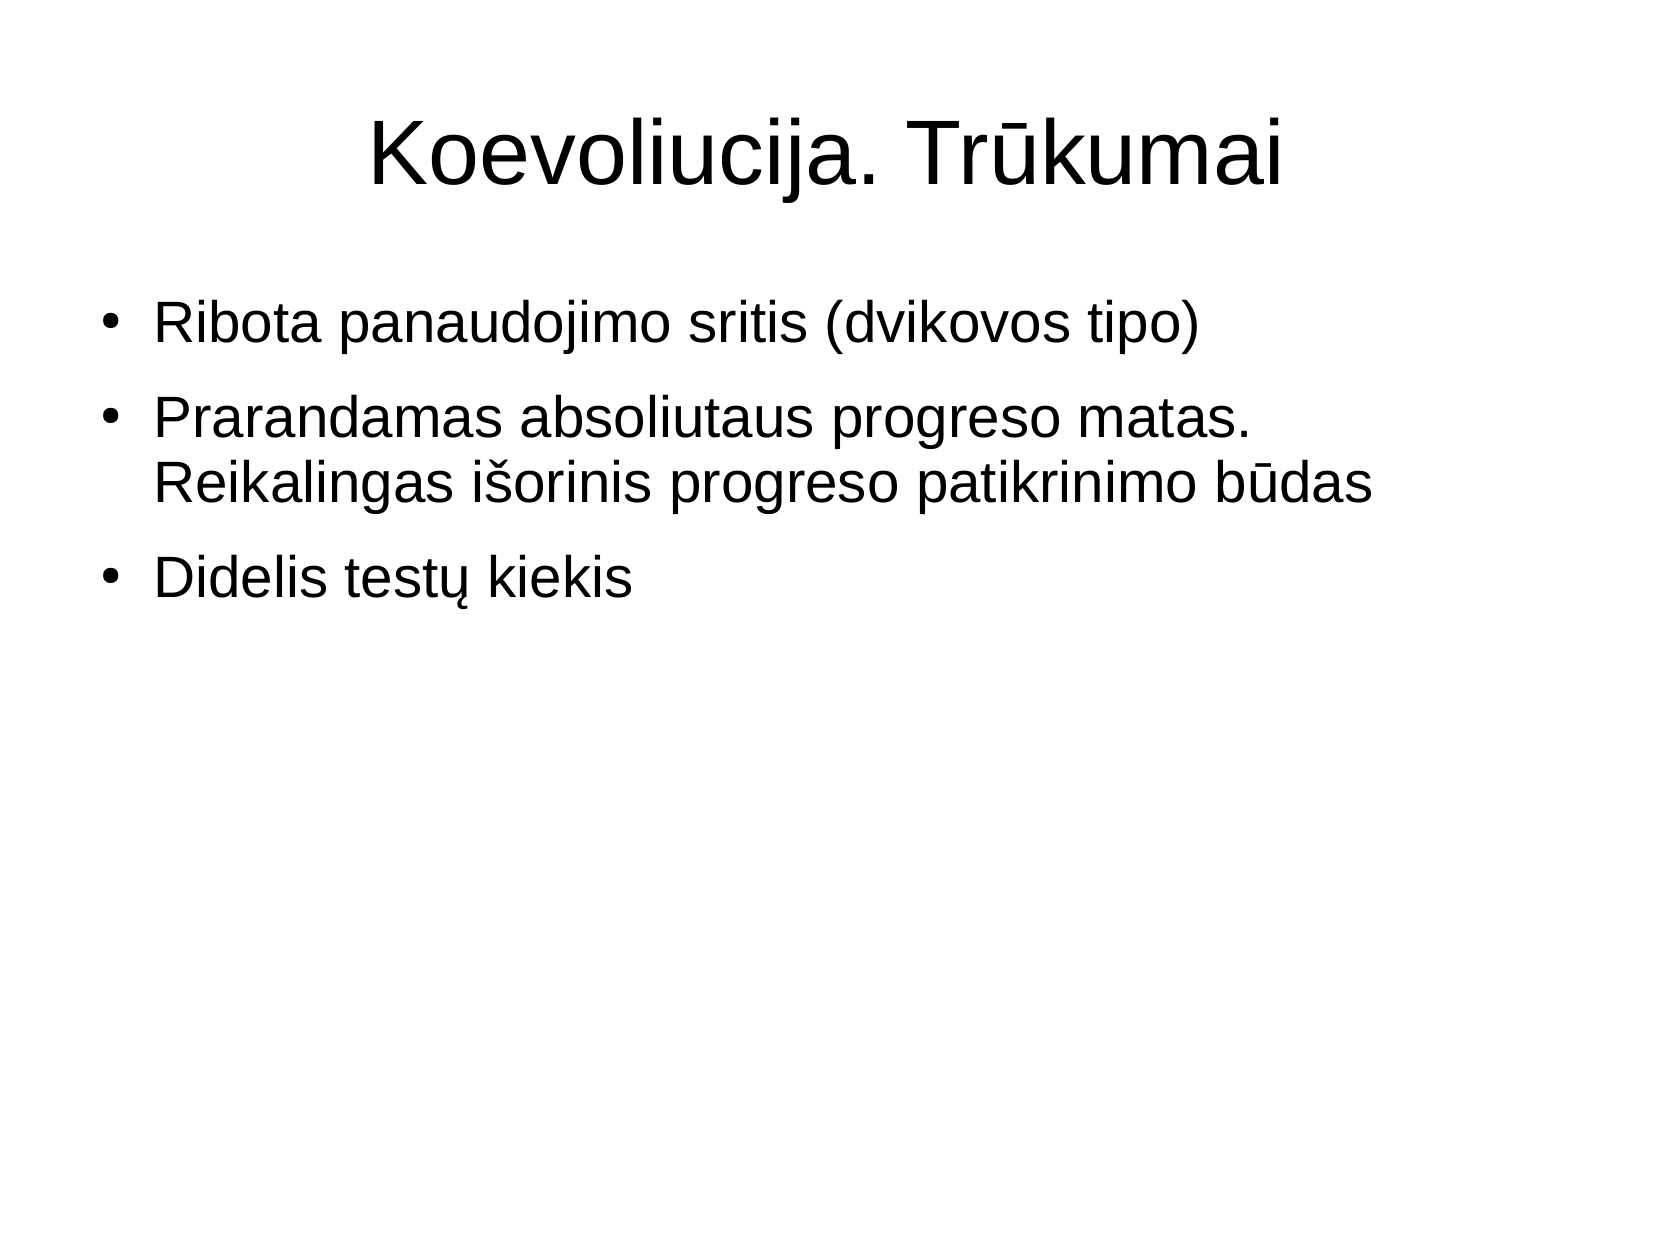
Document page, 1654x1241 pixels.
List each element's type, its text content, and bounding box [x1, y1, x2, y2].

title Koevoliucija. Trūkumai [82, 49, 1571, 257]
list Ribota panaudojimo sritis (dvikovos tipo) Prarandamas absoliutaus progreso matas. Reikalingas išorinis progreso patikrinimo būdas Didelis testų kiekis [82, 290, 1571, 1010]
